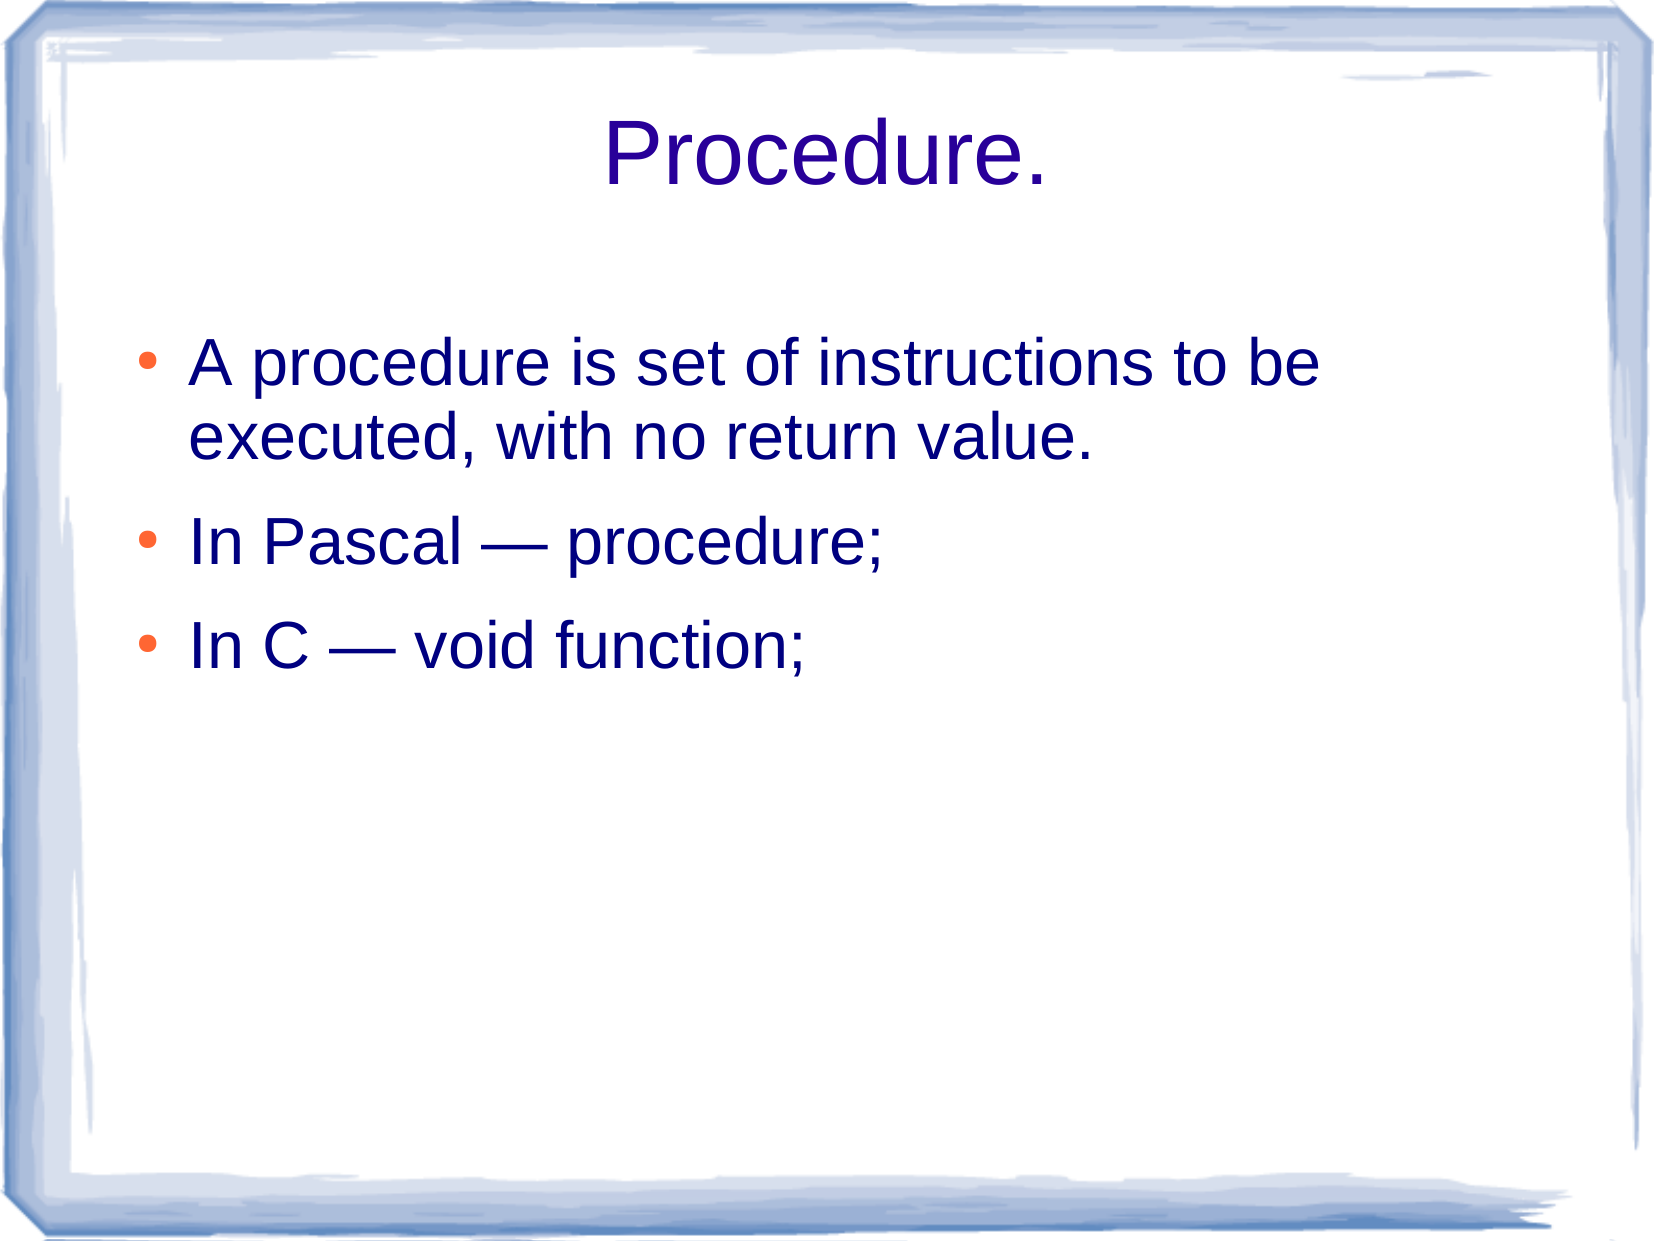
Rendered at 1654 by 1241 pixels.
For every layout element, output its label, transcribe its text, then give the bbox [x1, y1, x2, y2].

title Procedure. [82, 49, 1571, 257]
picture [0, 0, 1654, 1241]
list A procedure is set of instructions to be executed, with no return value. In Pascal — procedure; In C — void function; [118, 324, 1571, 1004]
